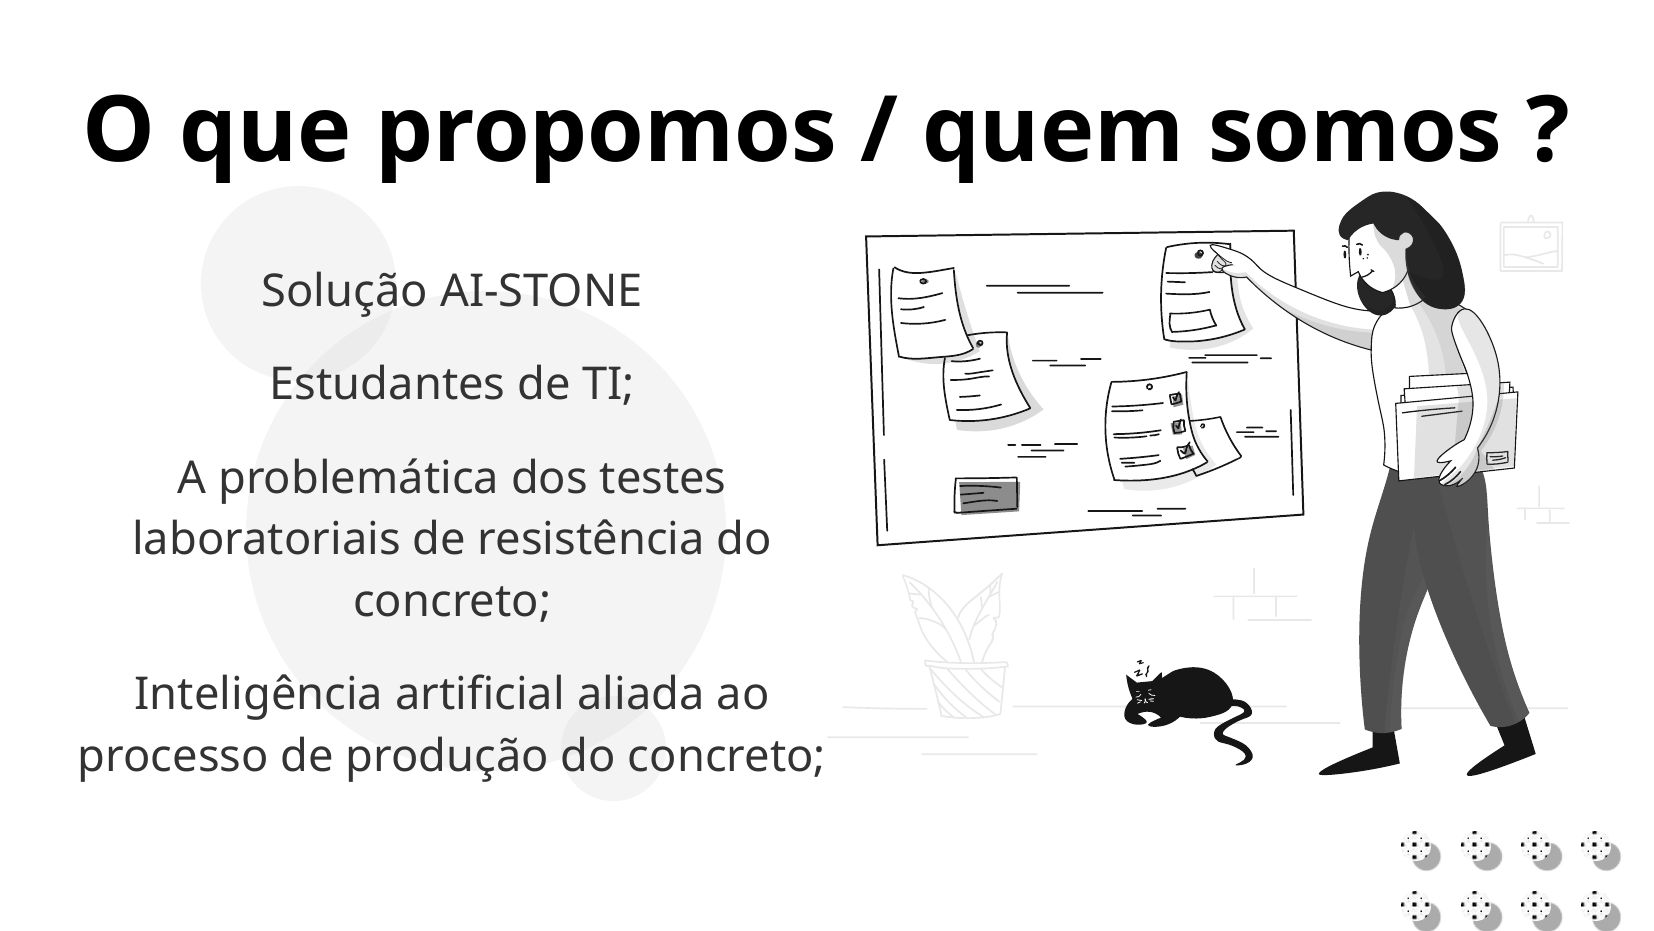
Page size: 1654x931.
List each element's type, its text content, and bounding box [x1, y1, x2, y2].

picture [1520, 831, 1552, 862]
title O que propomos / quem somos ? [59, 15, 1595, 237]
picture [1460, 830, 1492, 862]
picture [1400, 830, 1432, 862]
picture [1461, 890, 1492, 922]
list Solução AI-STONE Estudantes de TI; A problemática dos testes laboratoriais de resistência do concreto; Inteligência artificial aliada ao processo de produção do concreto; [29, 257, 827, 798]
picture [1581, 830, 1612, 862]
picture [1400, 891, 1432, 922]
picture [1520, 890, 1552, 922]
picture [1580, 890, 1612, 922]
